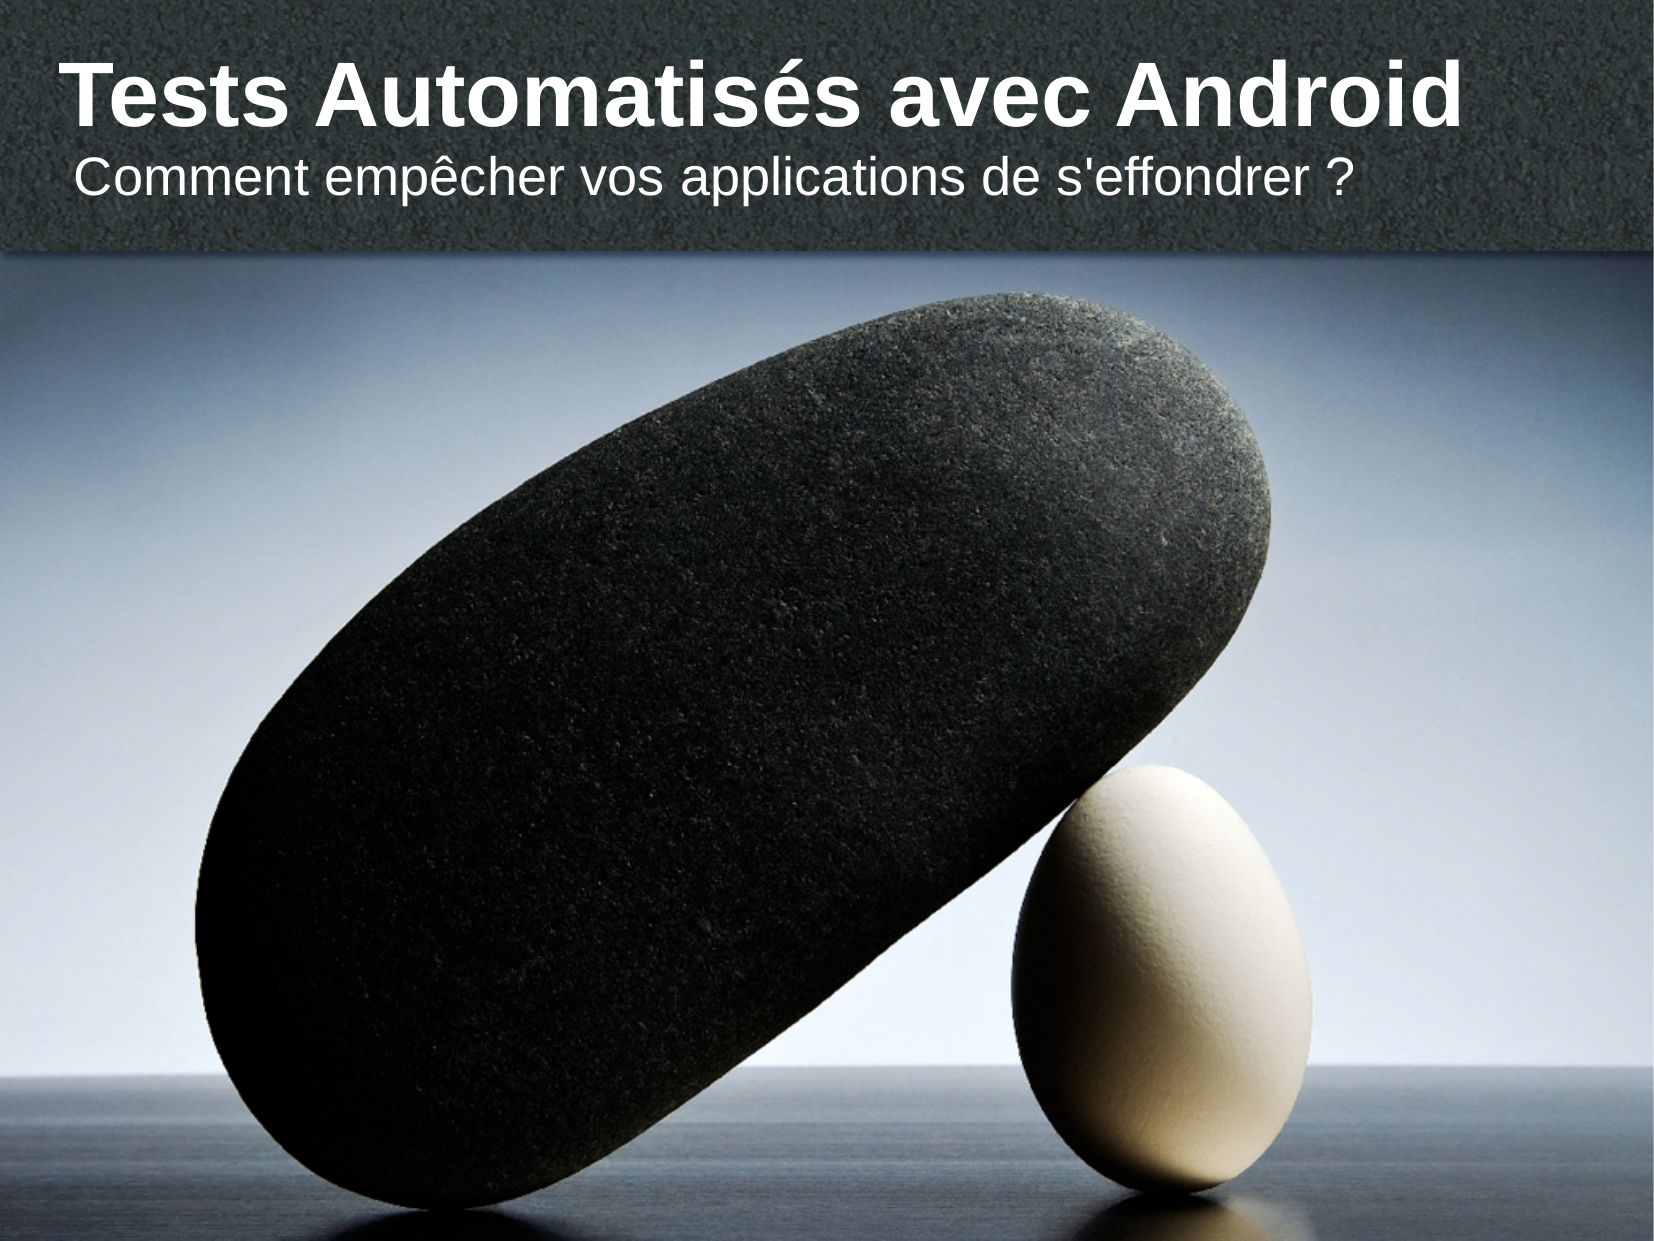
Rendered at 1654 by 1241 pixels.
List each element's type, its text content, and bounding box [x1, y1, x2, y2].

title Tests Automatisés avec Android Comment empêcher vos applications de s'effondrer ? [59, 0, 1548, 207]
picture [0, 0, 1654, 1241]
